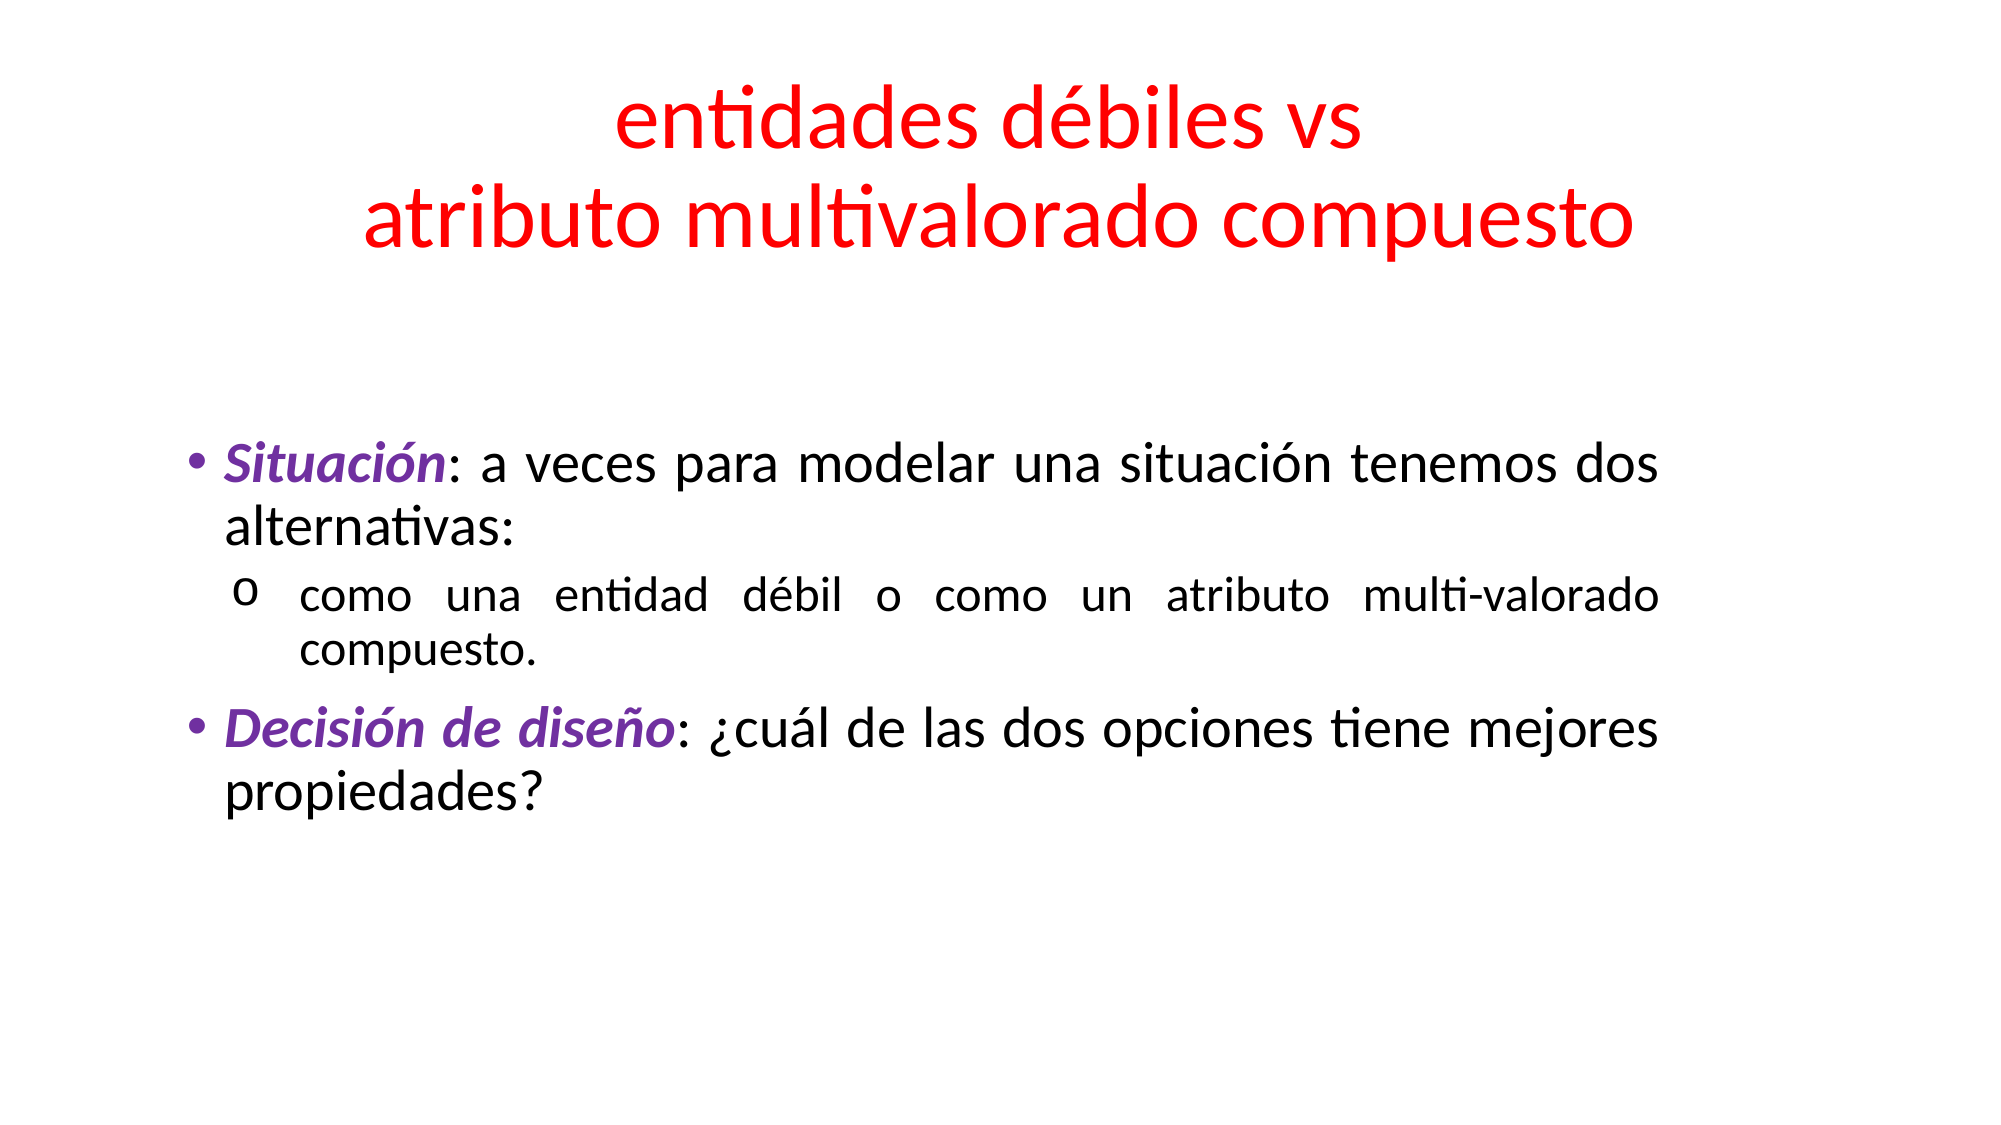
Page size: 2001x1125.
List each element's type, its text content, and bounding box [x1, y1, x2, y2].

list Situación: a veces para modelar una situación tenemos dos alternativas: como una entidad débil o como un atributo multi-valorado compuesto. Decisión de diseño: ¿cuál de las dos opciones tiene mejores propiedades? [171, 425, 1675, 903]
title entidades débiles vs atributo multivalorado compuesto [137, 59, 1863, 278]
